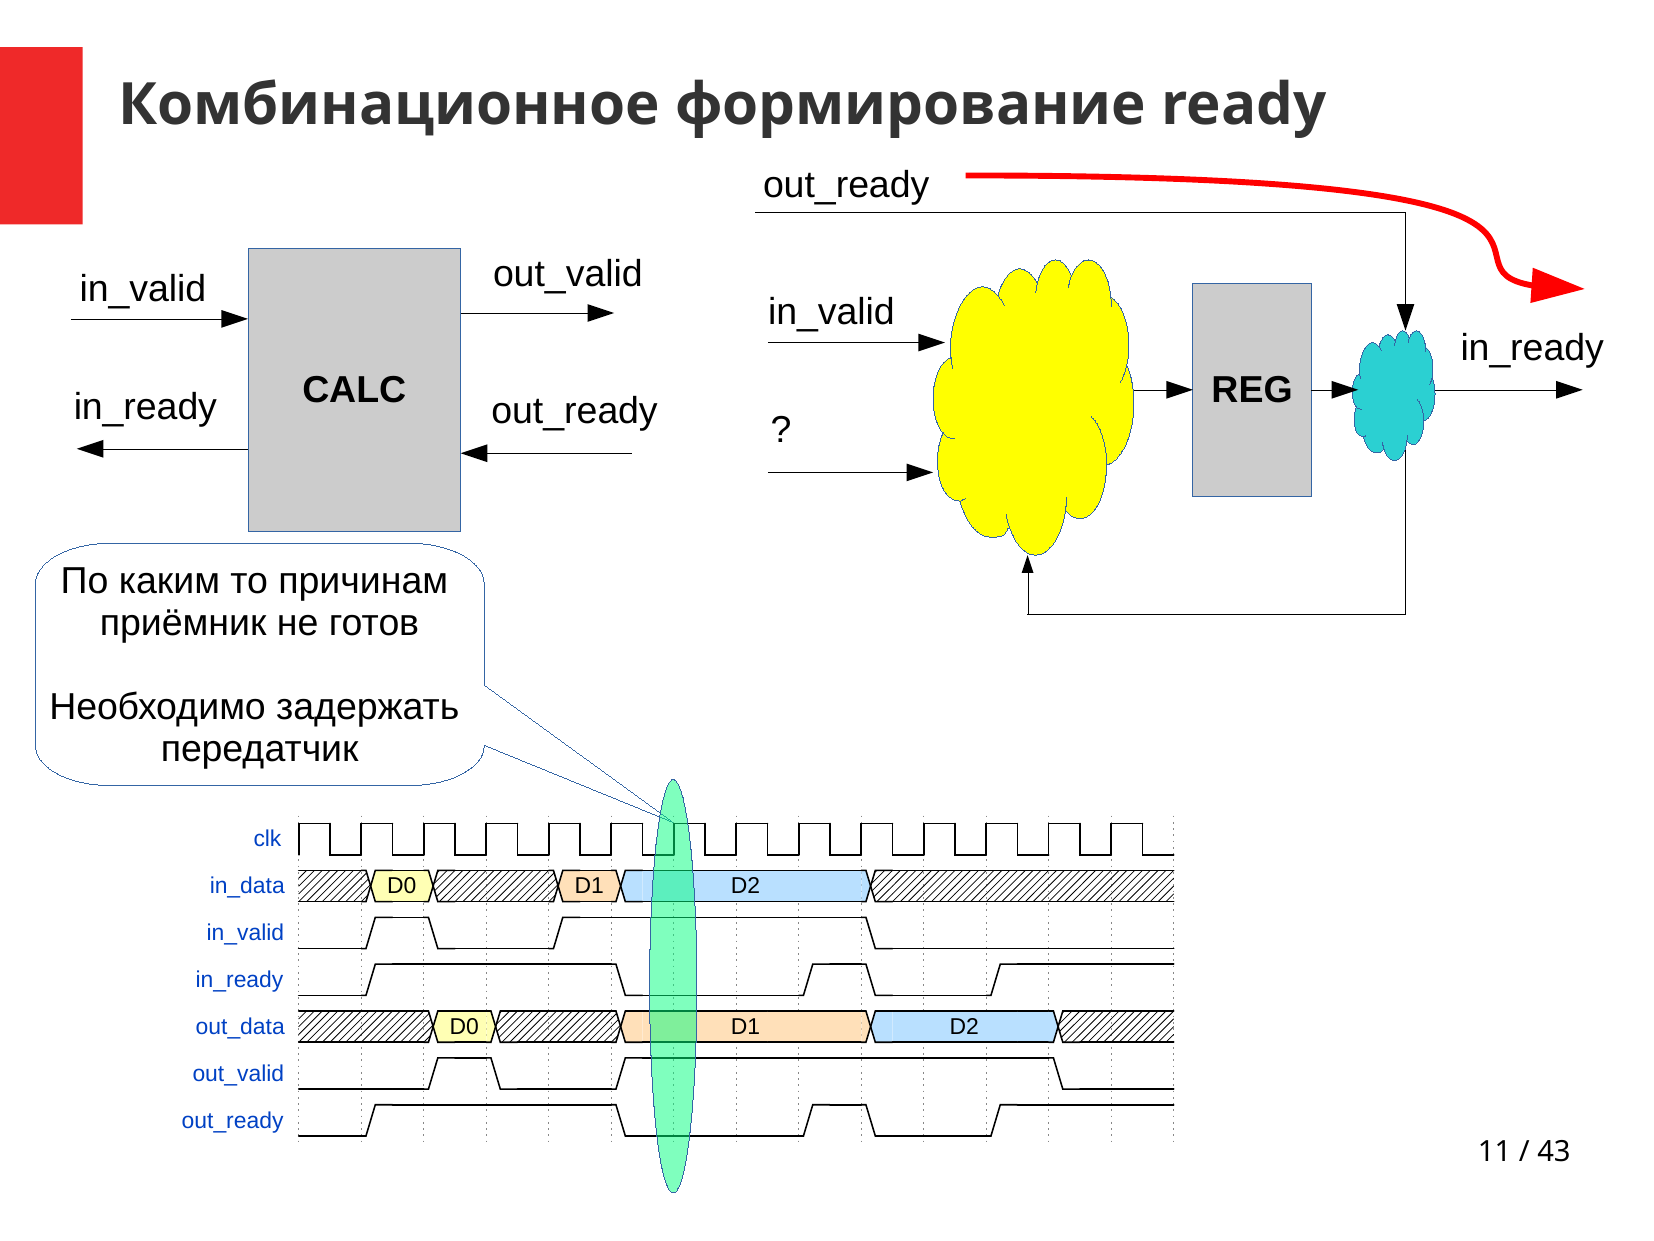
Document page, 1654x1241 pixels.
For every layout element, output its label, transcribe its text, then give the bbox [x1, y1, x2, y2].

text_box [1352, 330, 1436, 461]
text_box [649, 779, 697, 1193]
text_box in_valid [64, 259, 221, 317]
text_box ? [755, 401, 807, 458]
text_box out_valid [478, 244, 658, 302]
text_box in_valid [753, 283, 910, 340]
text_box in_ready [59, 377, 232, 435]
picture [141, 814, 659, 1144]
text_box REG [1192, 283, 1312, 497]
text_box CALC [248, 248, 461, 532]
picture [687, 814, 1205, 1144]
text_box По каким то причинам приёмник не готов Необходимо задержать передатчик [35, 543, 660, 814]
text_box out_ready [748, 156, 945, 213]
text_box in_ready [1445, 318, 1642, 376]
text_box [933, 259, 1134, 556]
title Комбинационное формирование ready [118, 49, 1571, 154]
text_box out_ready [476, 382, 673, 439]
